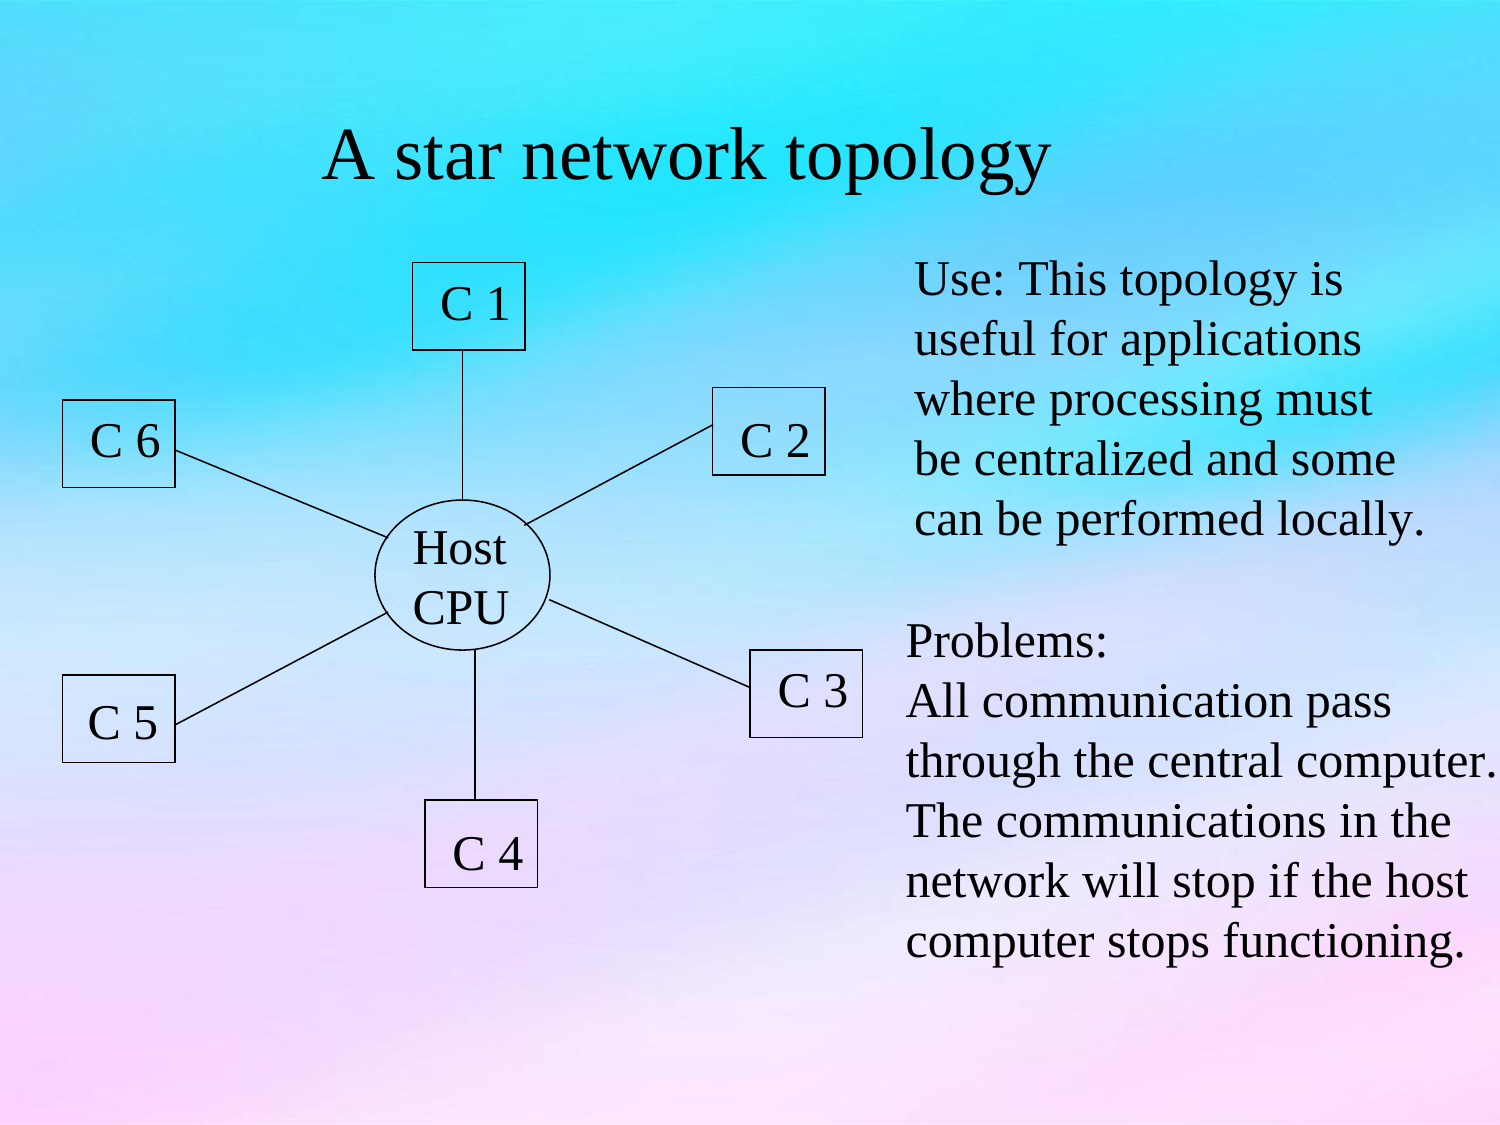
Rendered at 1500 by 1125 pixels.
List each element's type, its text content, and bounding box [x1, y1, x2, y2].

text_box C 1 [425, 262, 526, 338]
text_box Use: This topology is useful for applications where processing must be centralized and some can be performed locally. [899, 237, 1454, 553]
text_box Problems: All communication pass through the central computer. The communications in the network will stop if the host computer stops functioning. [890, 599, 1500, 976]
text_box Host CPU [397, 506, 525, 643]
picture [0, 0, 1500, 1125]
text_box C 4 [437, 812, 539, 888]
text_box C 5 [72, 681, 174, 758]
text_box C 2 [725, 399, 826, 476]
title A star network topology [264, 114, 1111, 186]
text_box C 6 [74, 399, 177, 476]
text_box C 3 [762, 649, 864, 726]
